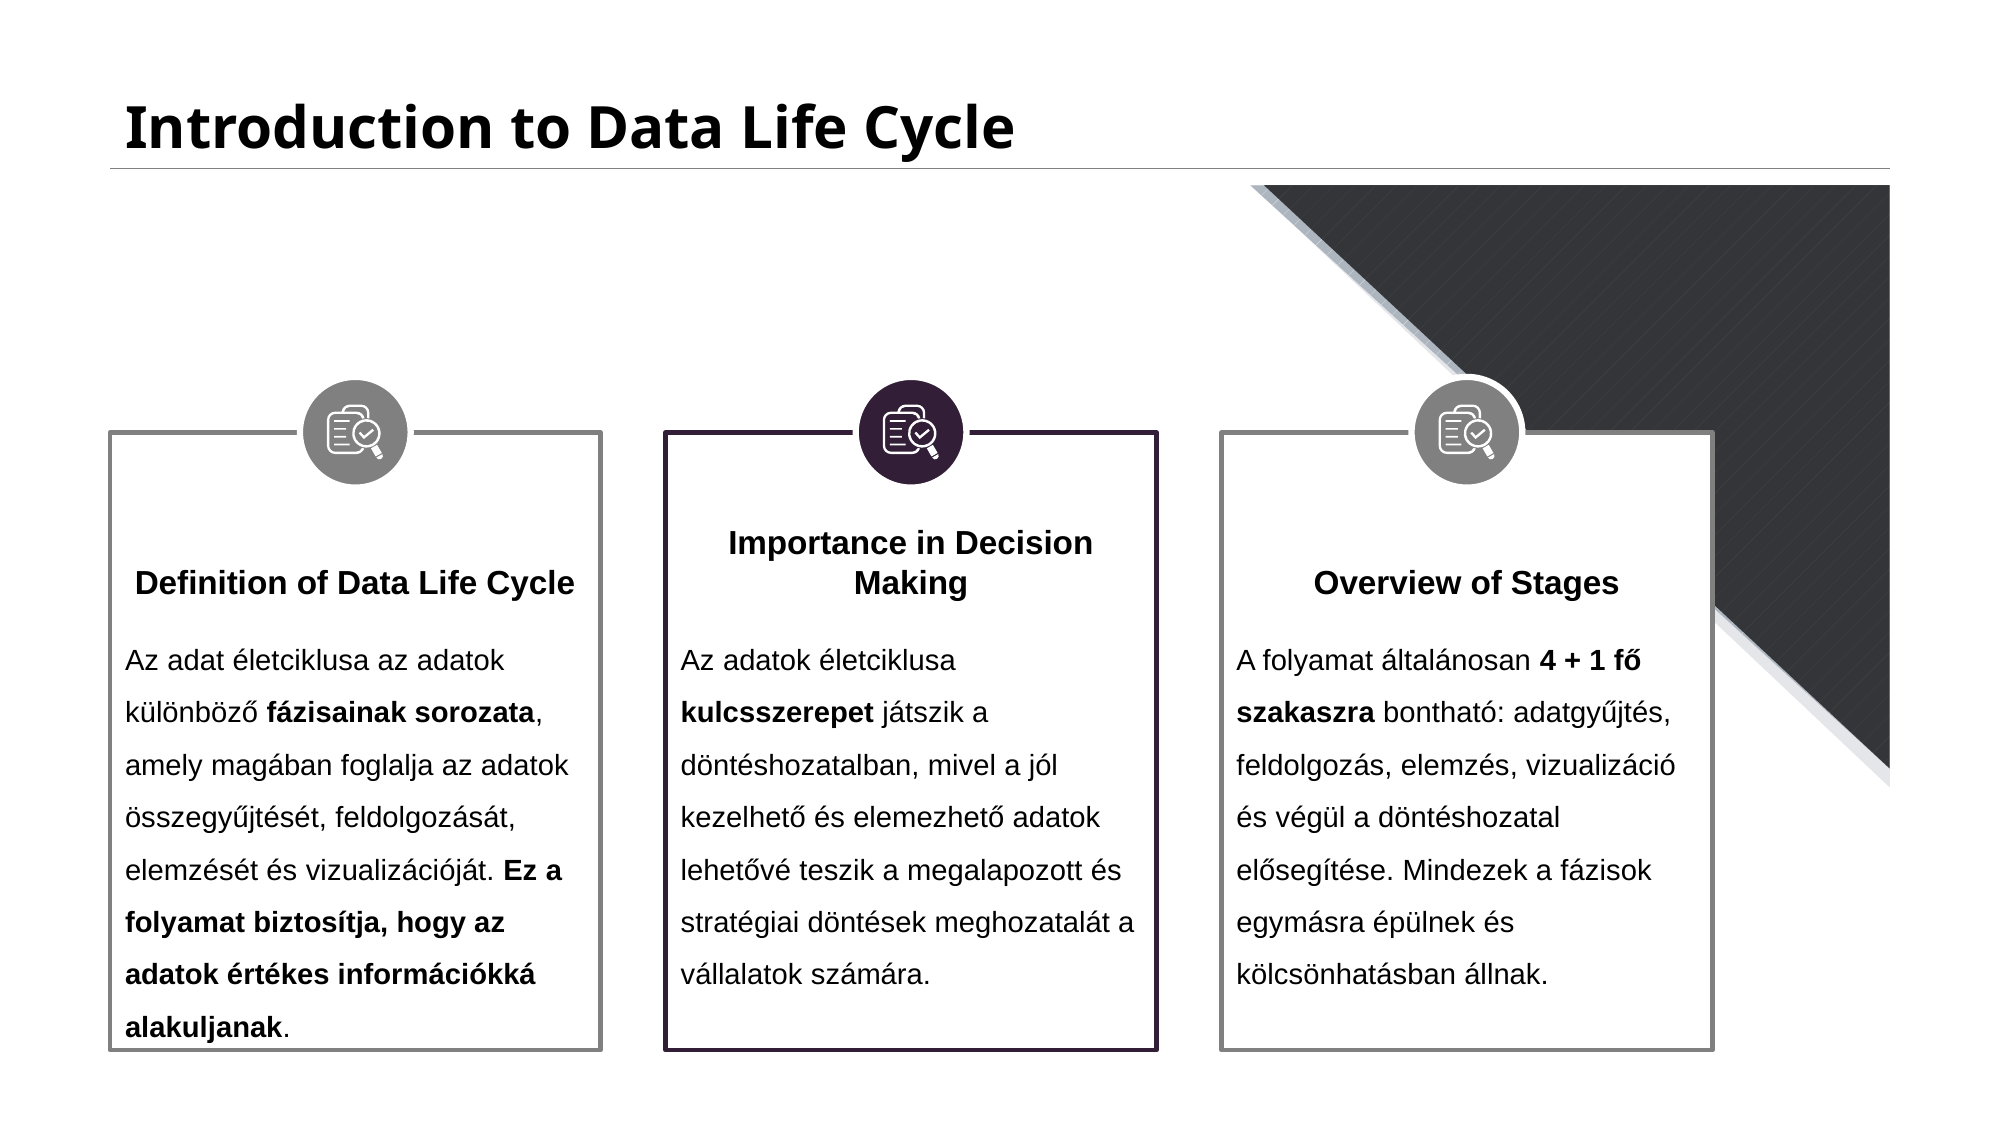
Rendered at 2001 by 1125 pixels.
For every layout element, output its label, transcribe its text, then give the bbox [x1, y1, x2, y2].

text_box [109, 376, 601, 553]
title Introduction to Data Life Cycle [109, 0, 1890, 169]
text_box [1221, 999, 1713, 1051]
text_box Overview of Stages [1221, 553, 1713, 609]
text_box [665, 609, 1157, 616]
text_box A folyamat általánosan 4 + 1 fő szakaszra bontható: adatgyűjtés, feldolgozás, elemzés, vizualizáció és végül a döntéshozatal elősegítése. Mindezek a fázisok egymásra épülnek és kölcsönhatásban állnak. [1221, 616, 1713, 999]
text_box Az adat életciklusa az adatok különböző fázisainak sorozata, amely magában foglalja az adatok összegyűjtését, feldolgozását, elemzését és vizualizációját. Ez a folyamat biztosítja, hogy az adatok értékes információkká alakuljanak. [109, 616, 601, 1051]
text_box Definition of Data Life Cycle [109, 553, 601, 609]
text_box Importance in Decision Making [665, 513, 1157, 609]
text_box [109, 609, 601, 616]
text_box [665, 376, 1157, 513]
text_box [1221, 185, 1890, 788]
text_box Az adatok életciklusa kulcsszerepet játszik a döntéshozatalban, mivel a jól kezelhető és elemezhető adatok lehetővé teszik a megalapozott és stratégiai döntések meghozatalát a vállalatok számára. [665, 616, 1157, 999]
text_box [665, 999, 1157, 1051]
